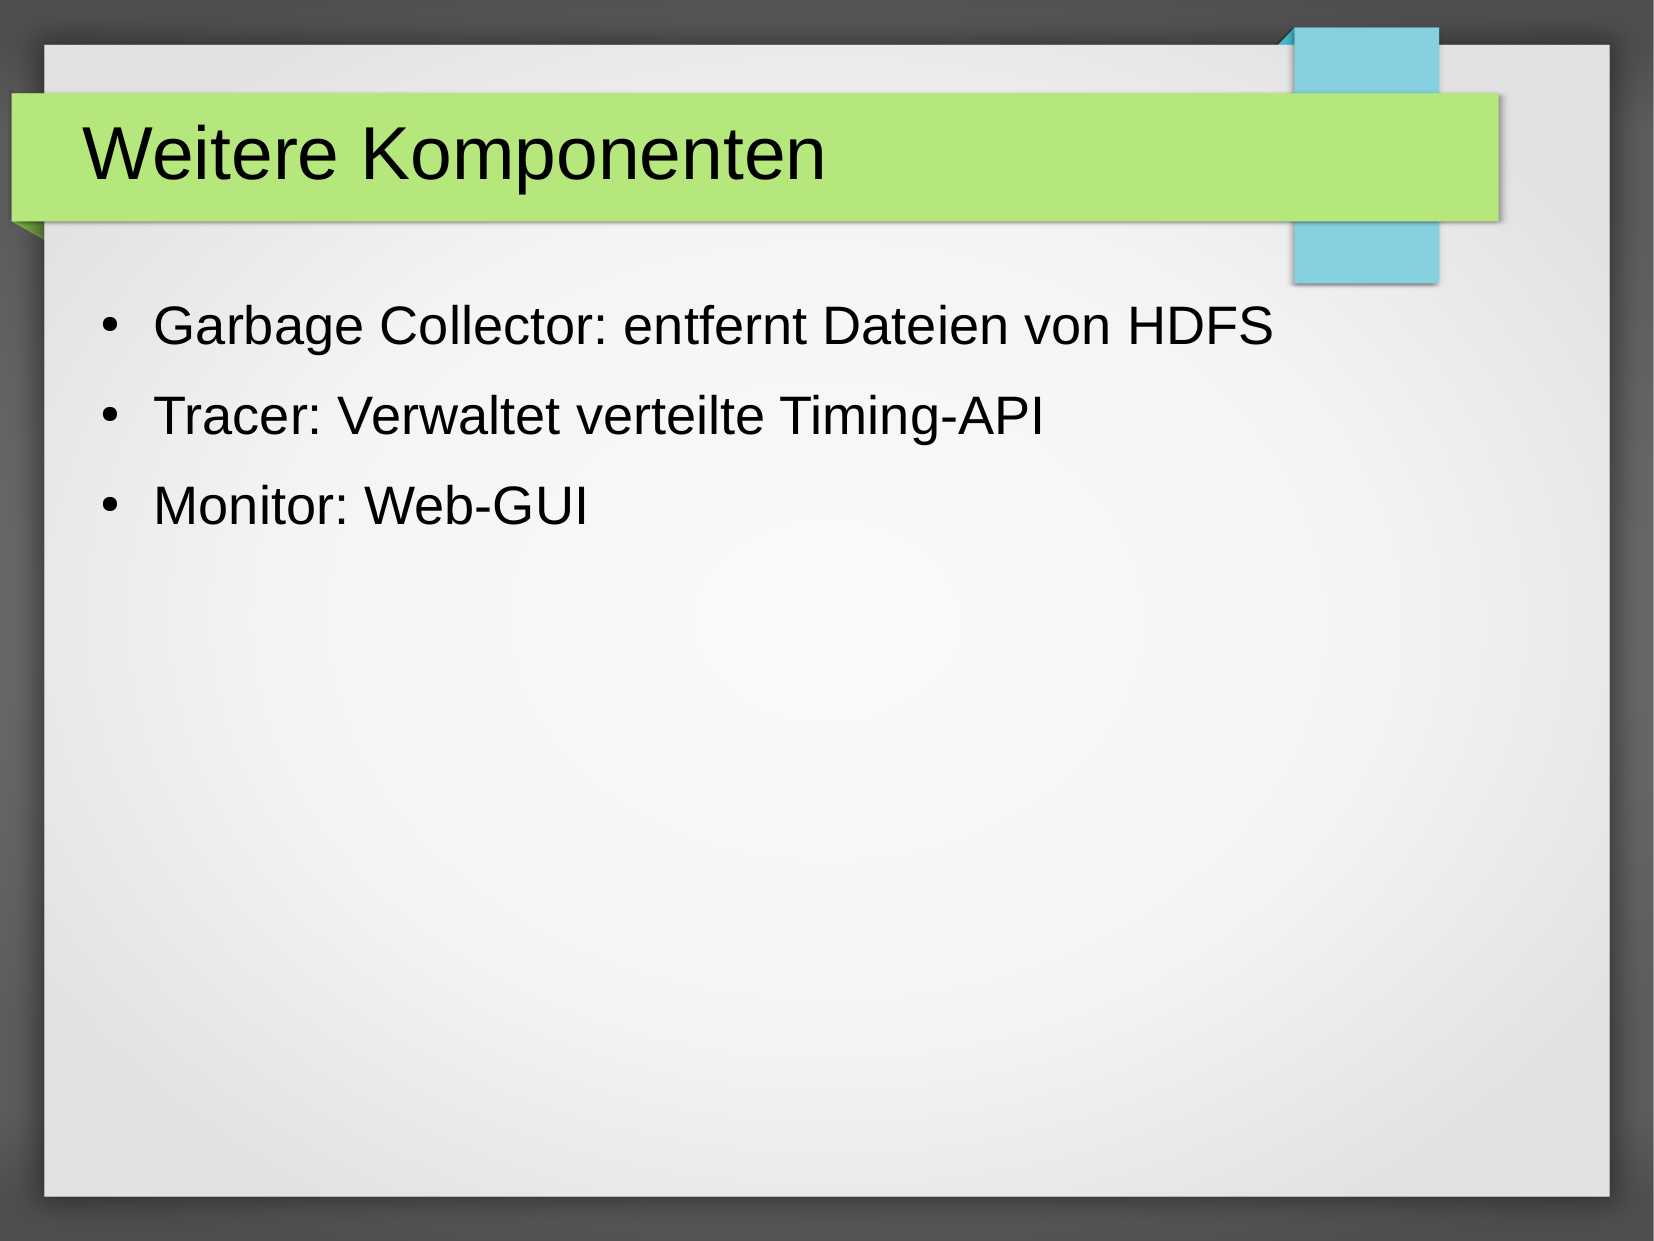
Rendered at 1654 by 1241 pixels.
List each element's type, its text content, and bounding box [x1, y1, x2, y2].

list Garbage Collector: entfernt Dateien von HDFS Tracer: Verwaltet verteilte Timing-API Monitor: Web-GUI [82, 295, 1571, 1015]
picture [0, 0, 1654, 1241]
title Weitere Komponenten [82, 94, 1264, 213]
